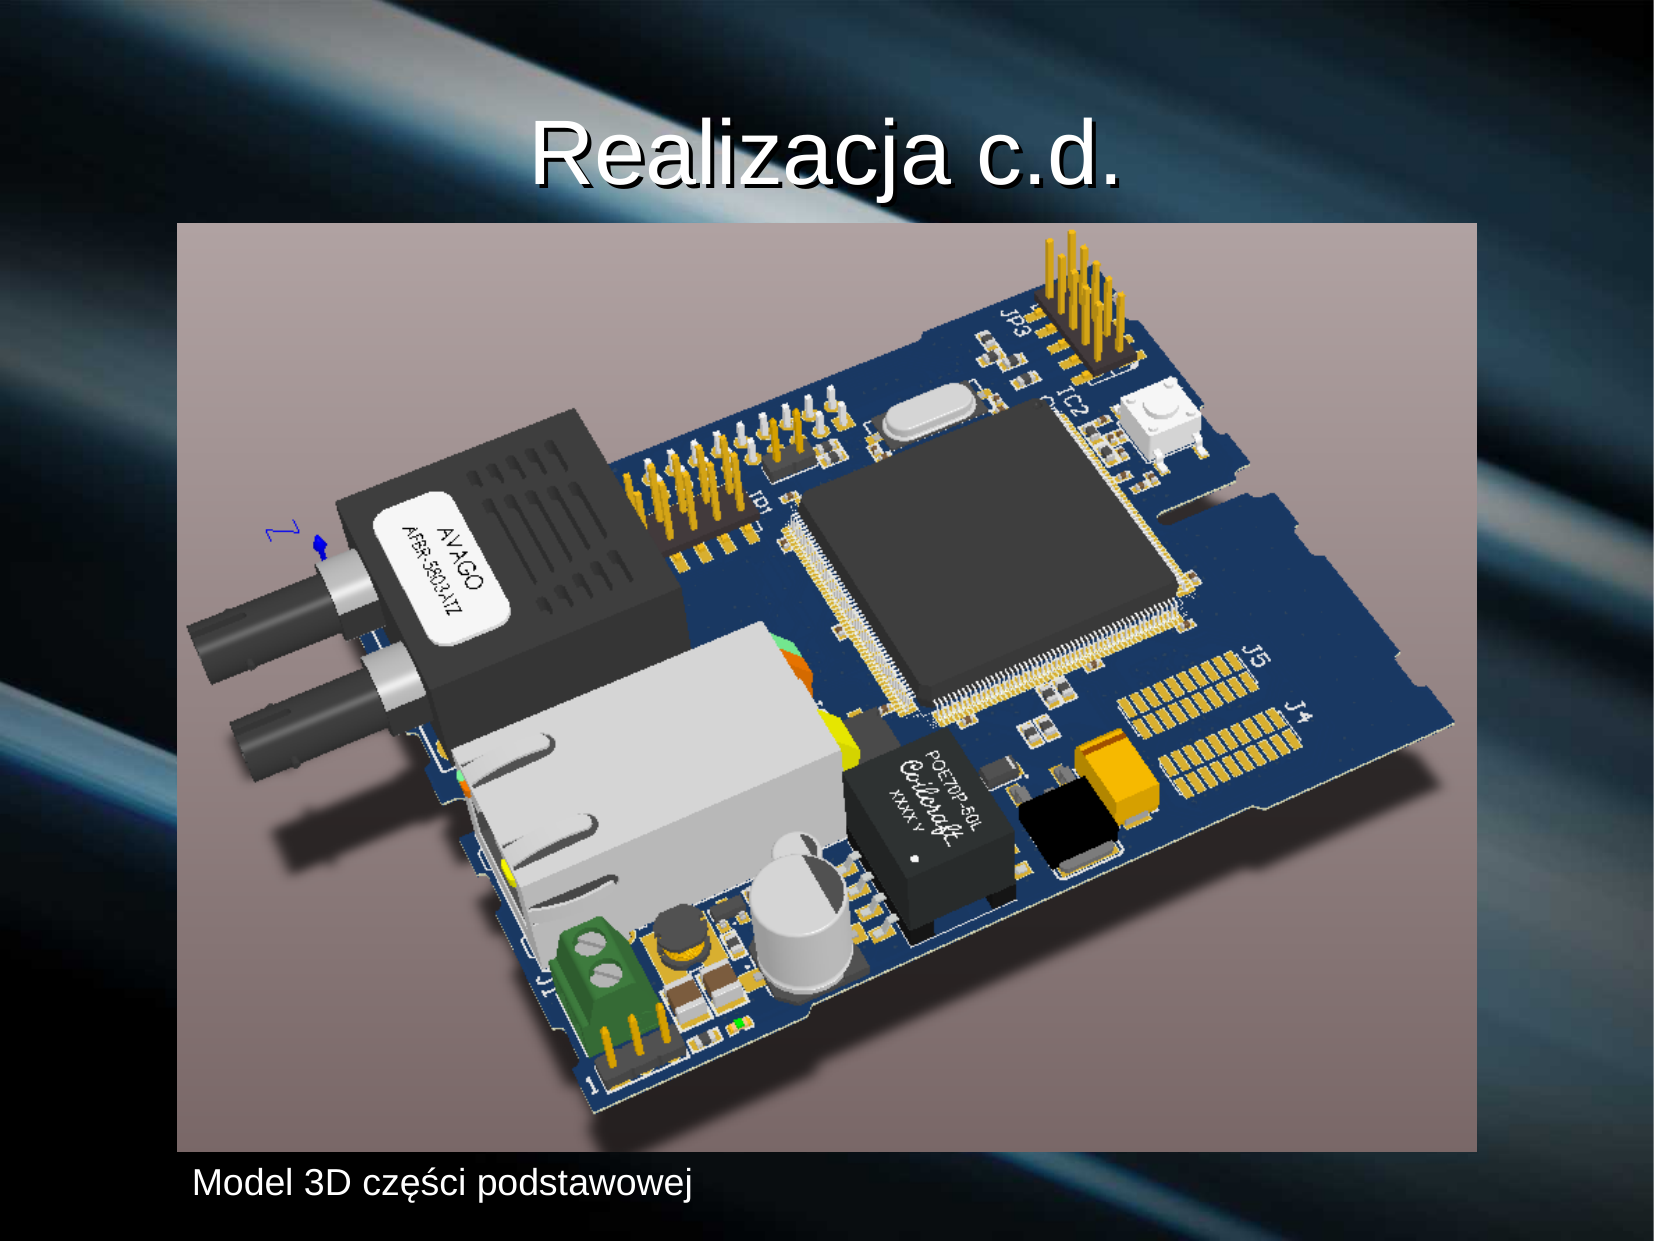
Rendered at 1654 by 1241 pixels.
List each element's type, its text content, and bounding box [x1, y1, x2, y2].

title Realizacja c.d. [82, 49, 1571, 257]
picture [0, 0, 1654, 1241]
text_box Model 3D części podstawowej [177, 1153, 708, 1211]
